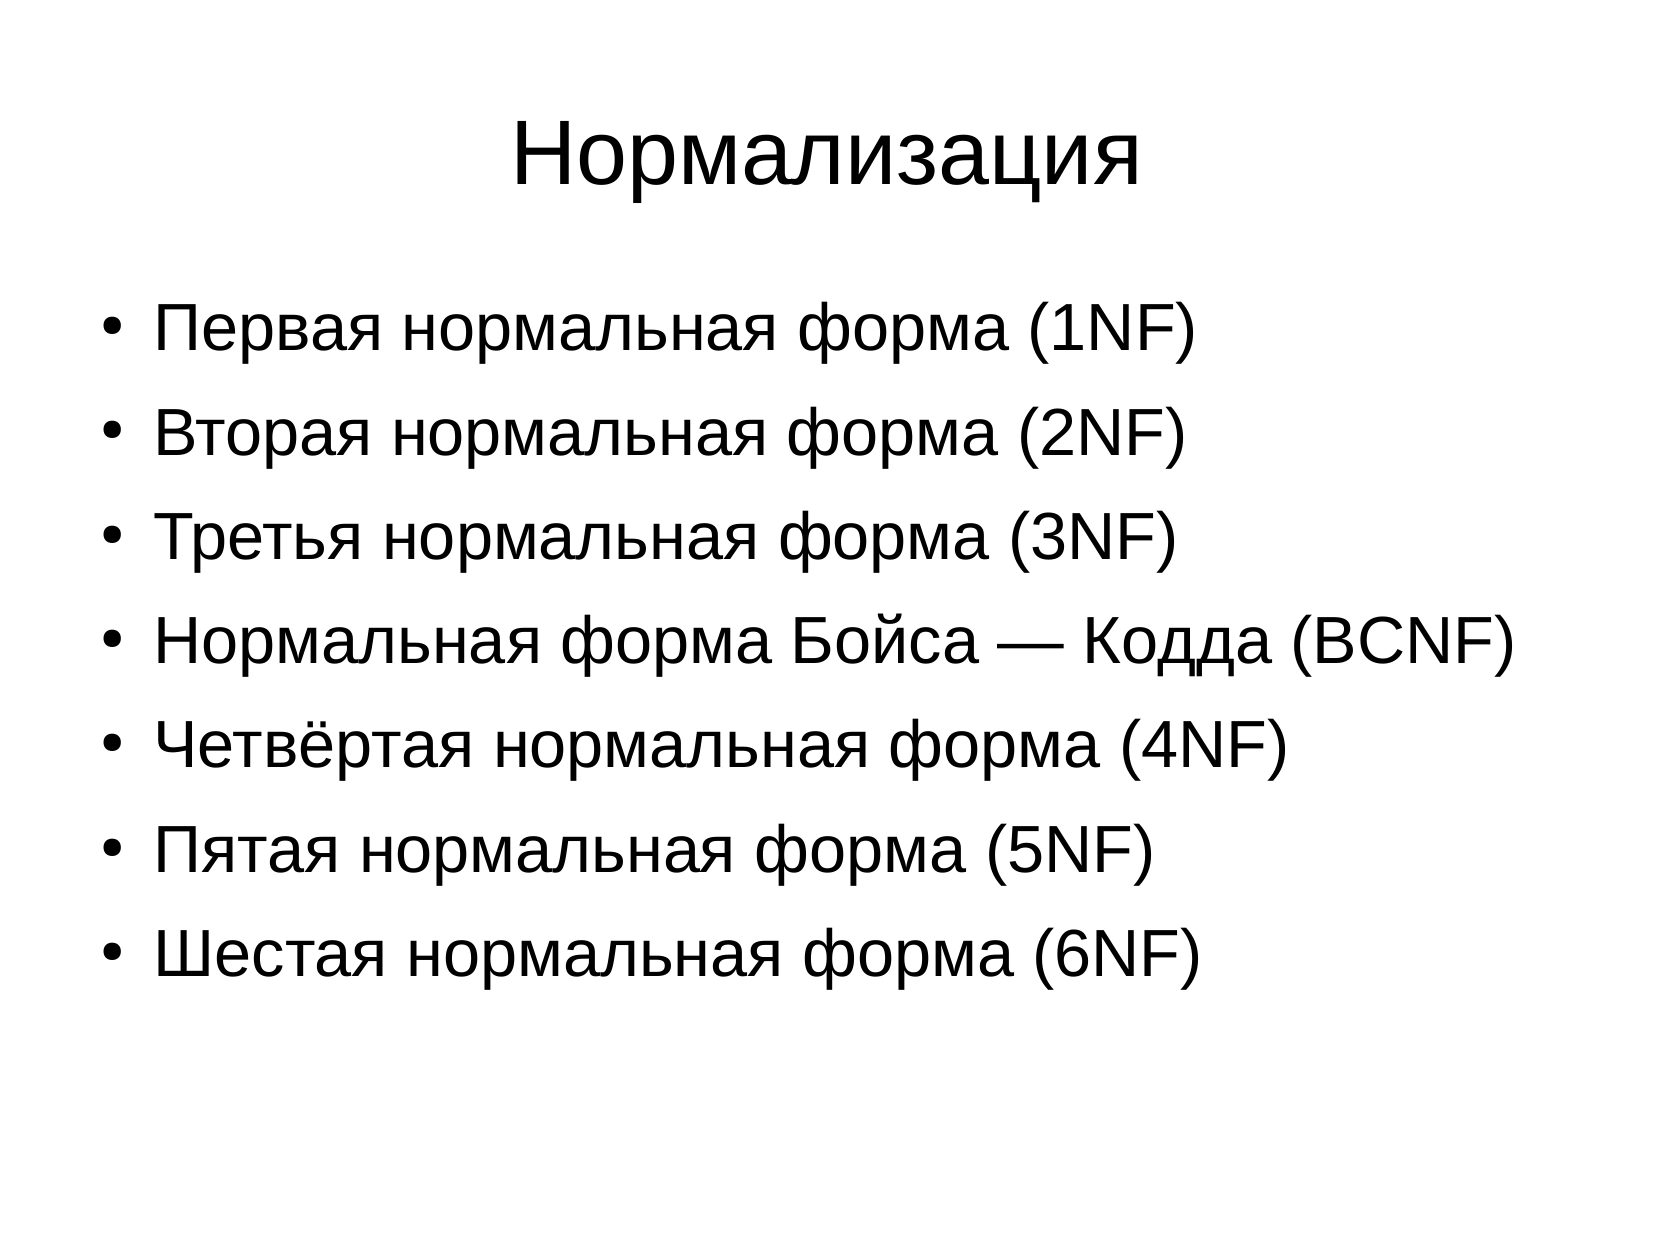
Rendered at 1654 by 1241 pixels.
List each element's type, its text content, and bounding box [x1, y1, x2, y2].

title Нормализация [82, 49, 1571, 257]
list Первая нормальная форма (1NF) Вторая нормальная форма (2NF) Третья нормальная форма (3NF) Нормальная форма Бойса — Кодда (BCNF) Четвёртая нормальная форма (4NF) Пятая нормальная форма (5NF) Шестая нормальная форма (6NF) [82, 290, 1571, 1010]
